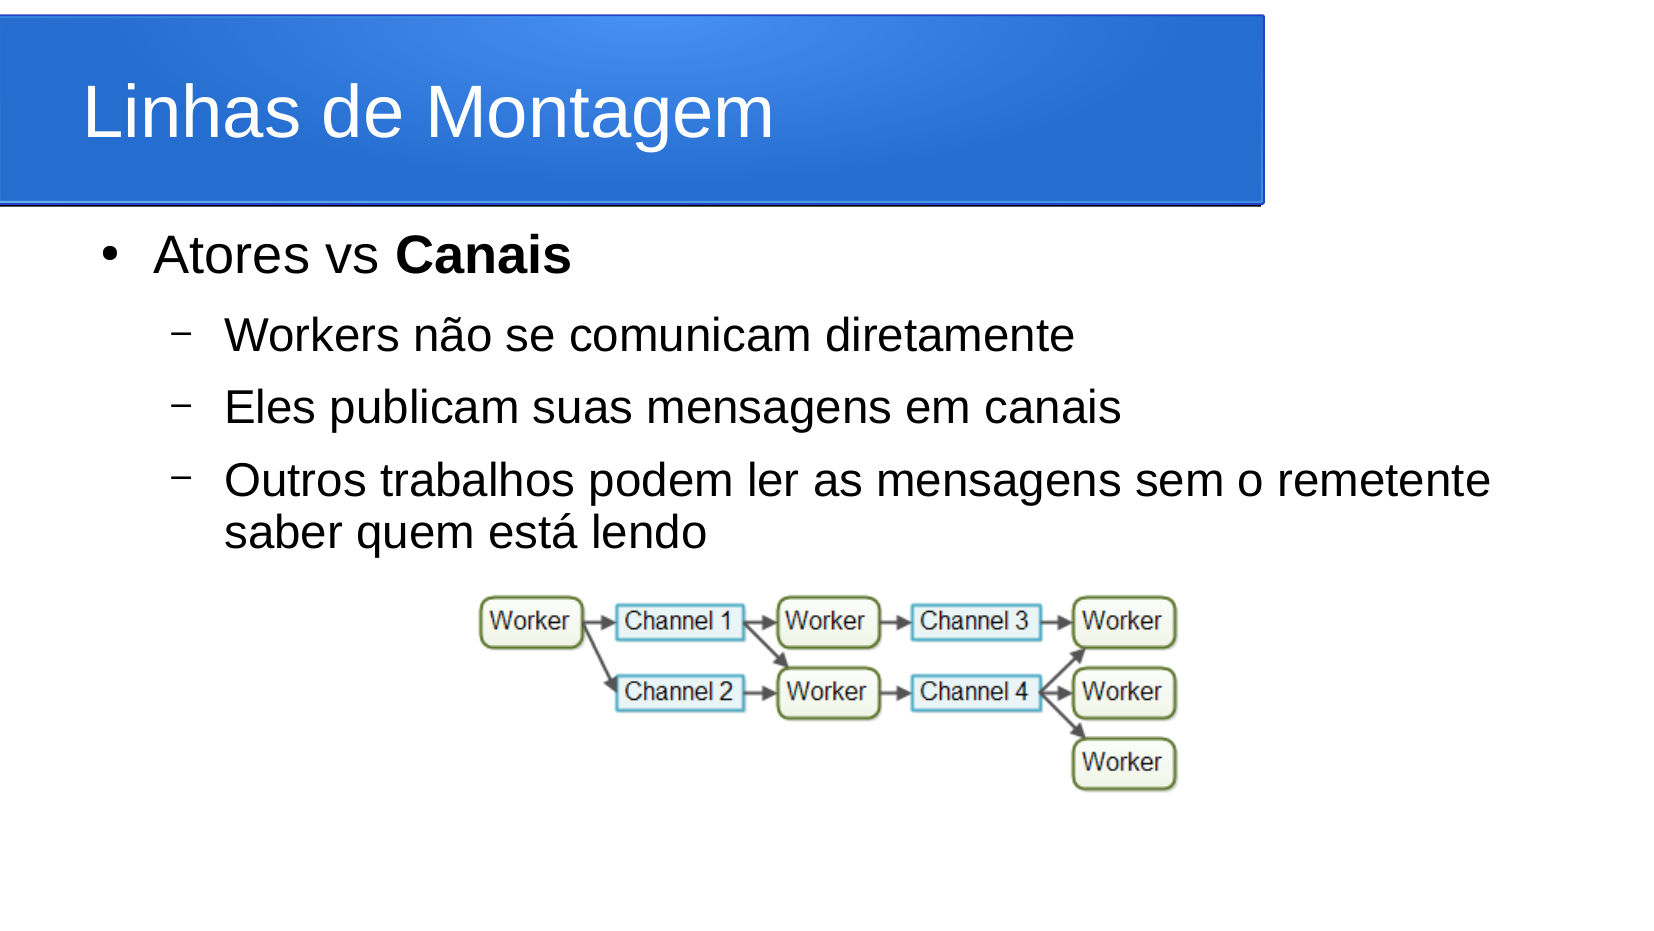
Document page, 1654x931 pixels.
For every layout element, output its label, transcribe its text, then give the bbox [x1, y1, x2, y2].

picture [471, 567, 1187, 826]
list Atores vs Canais Workers não se comunicam diretamente Eles publicam suas mensagens em canais Outros trabalhos podem ler as mensagens sem o remetente saber quem está lendo [82, 224, 1571, 764]
title Linhas de Montagem [82, 35, 1235, 189]
